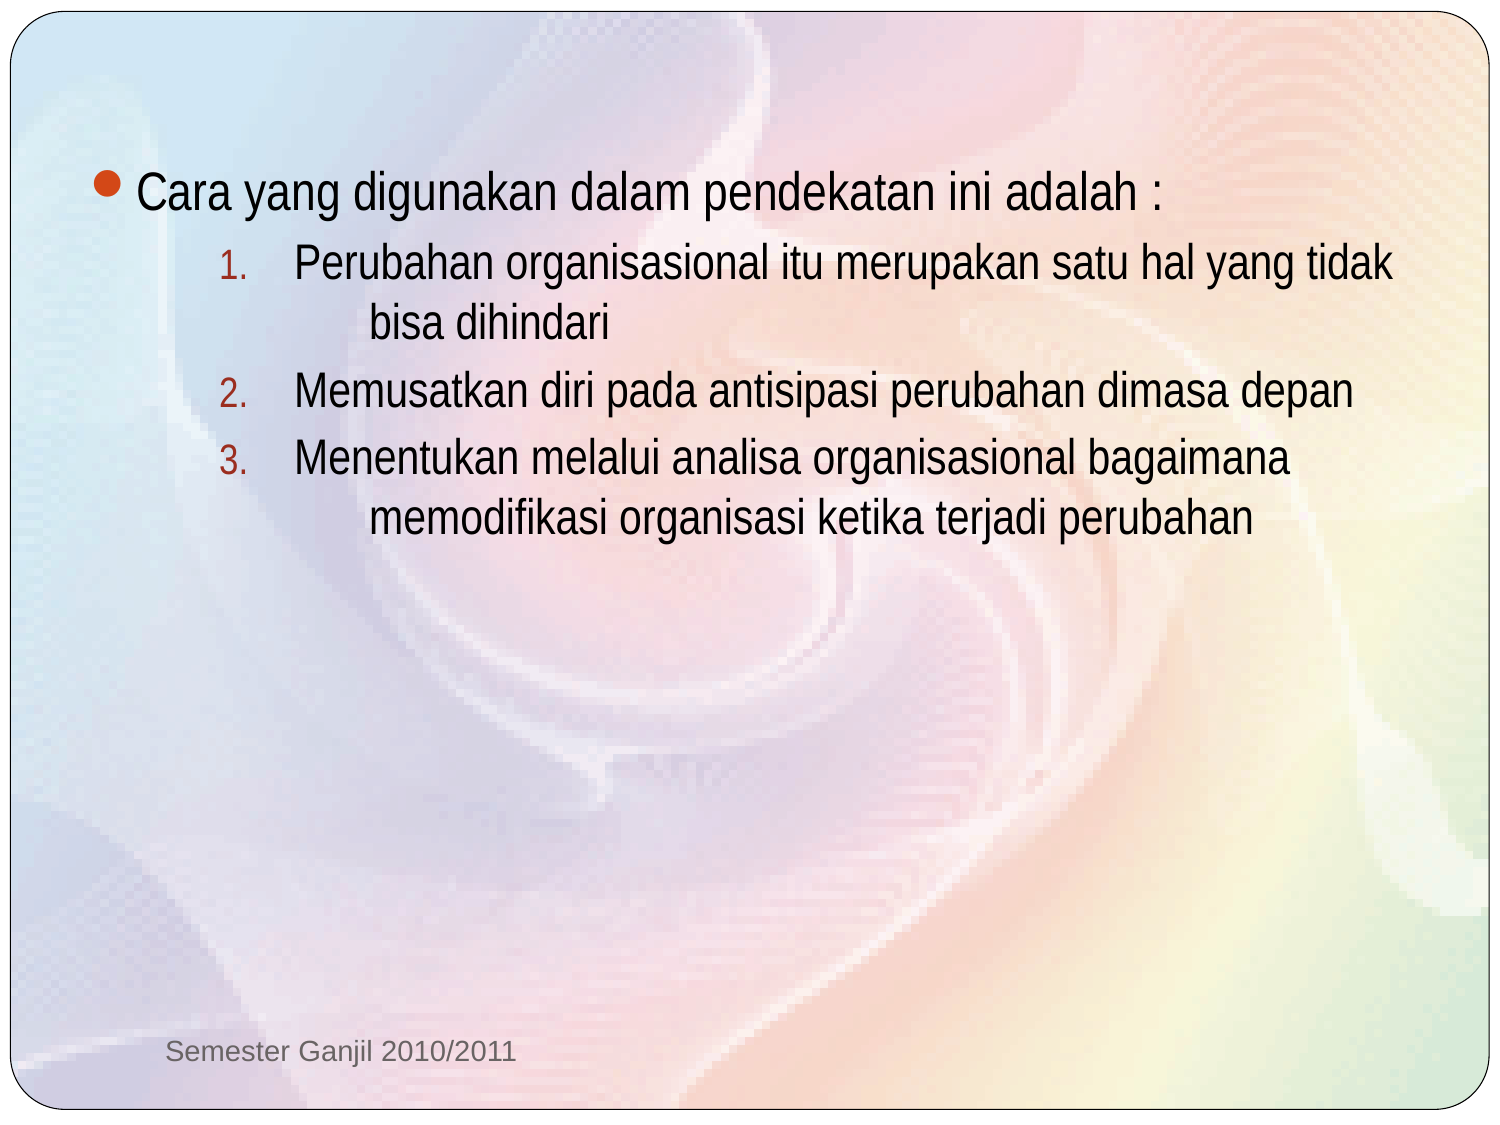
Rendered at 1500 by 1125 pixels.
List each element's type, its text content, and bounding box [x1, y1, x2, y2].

list Cara yang digunakan dalam pendekatan ini adalah : Perubahan organisasional itu merupakan satu hal yang tidak bisa dihindari Memusatkan diri pada antisipasi perubahan dimasa depan Menentukan melalui analisa organisasional bagaimana memodifikasi organisasi ketika terjadi perubahan [75, 148, 1426, 740]
text_box Semester Ganjil 2010/2011 [150, 1012, 801, 1088]
